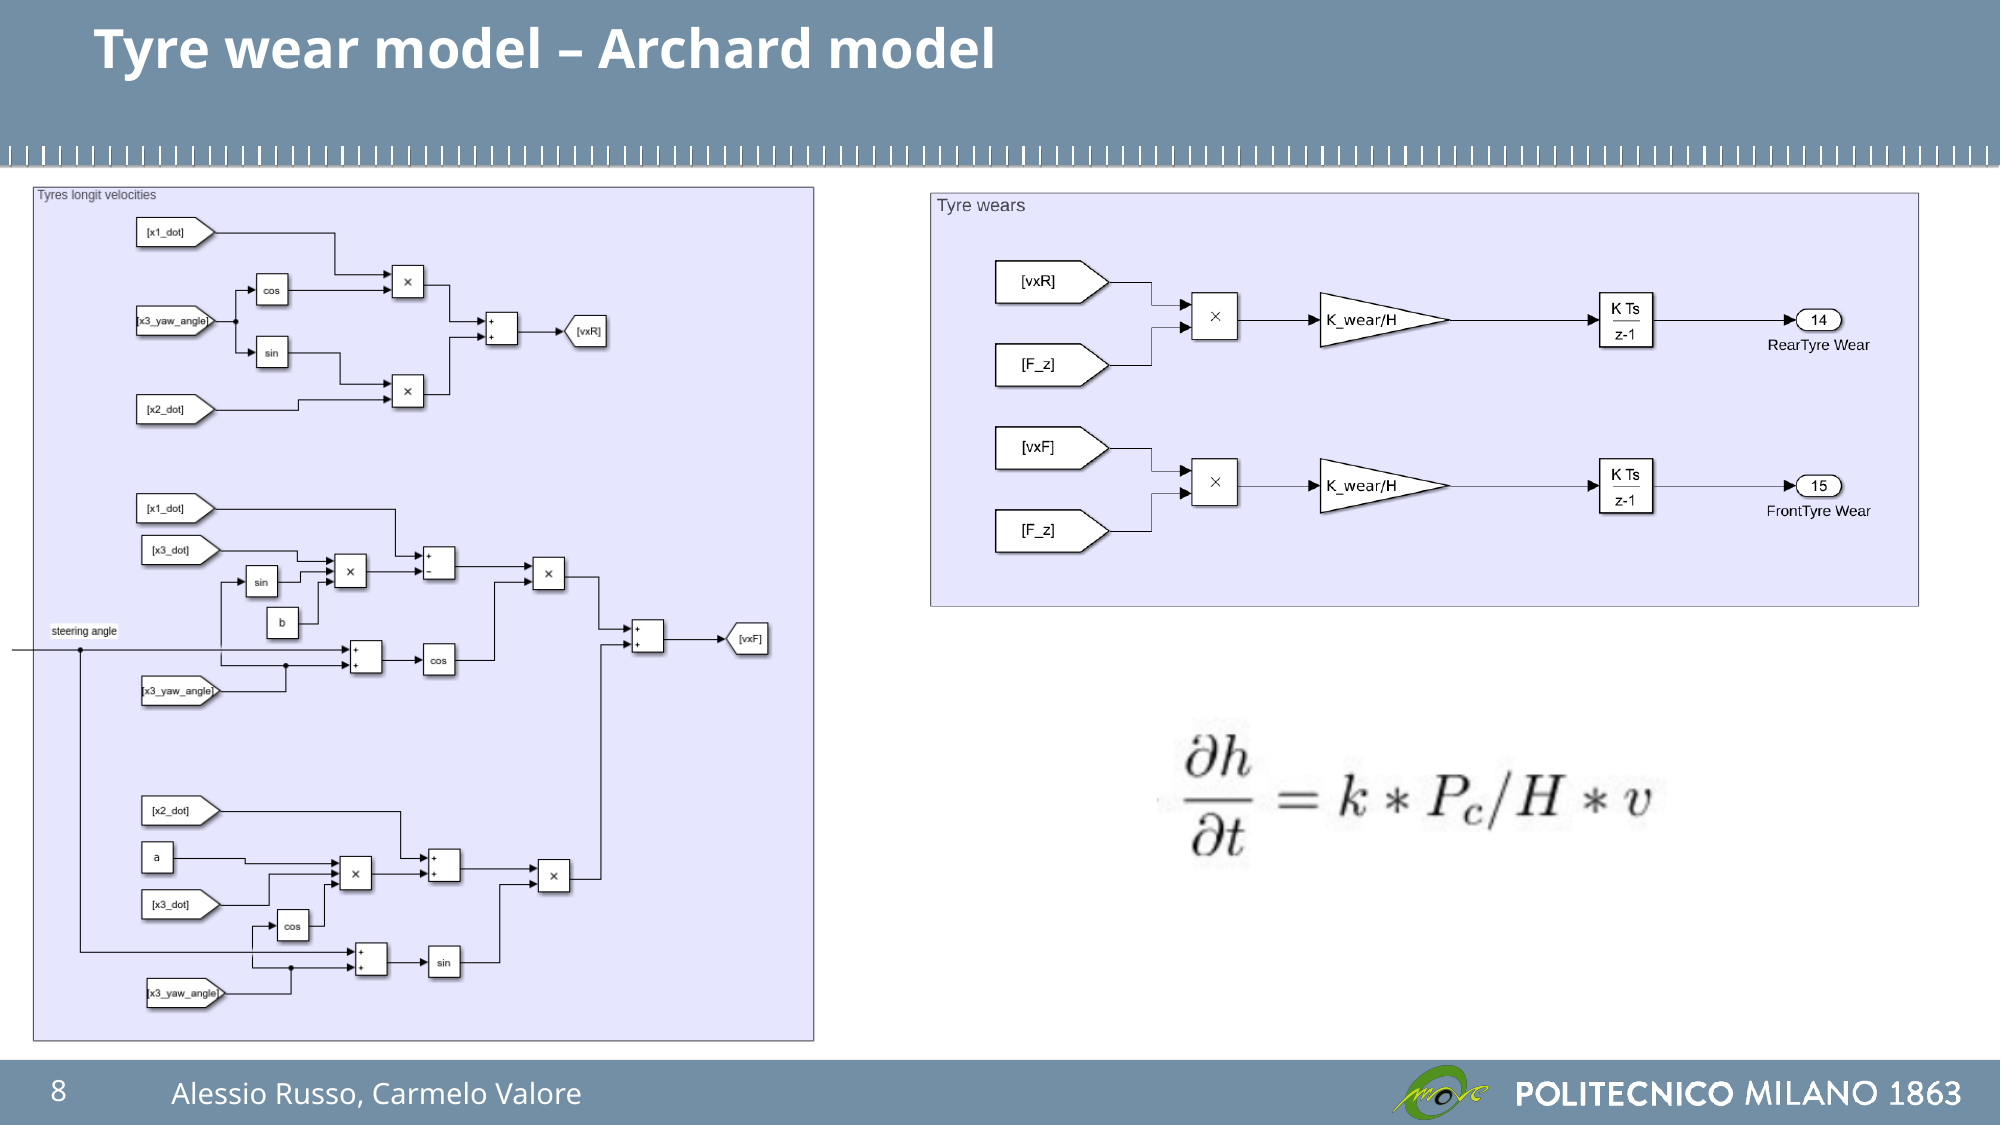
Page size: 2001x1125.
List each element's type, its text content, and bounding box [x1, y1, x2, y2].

footer Alessio Russo, Carmelo Valore [156, 1062, 1007, 1123]
slide_number 14 [7, 1062, 110, 1123]
picture [1510, 1068, 1967, 1117]
list [831, 185, 1922, 1042]
picture [1392, 1065, 1489, 1120]
picture [1157, 696, 1722, 898]
picture [11, 177, 831, 1045]
title Tyre wear model – Archard model [78, 8, 1922, 86]
picture [908, 177, 1938, 626]
